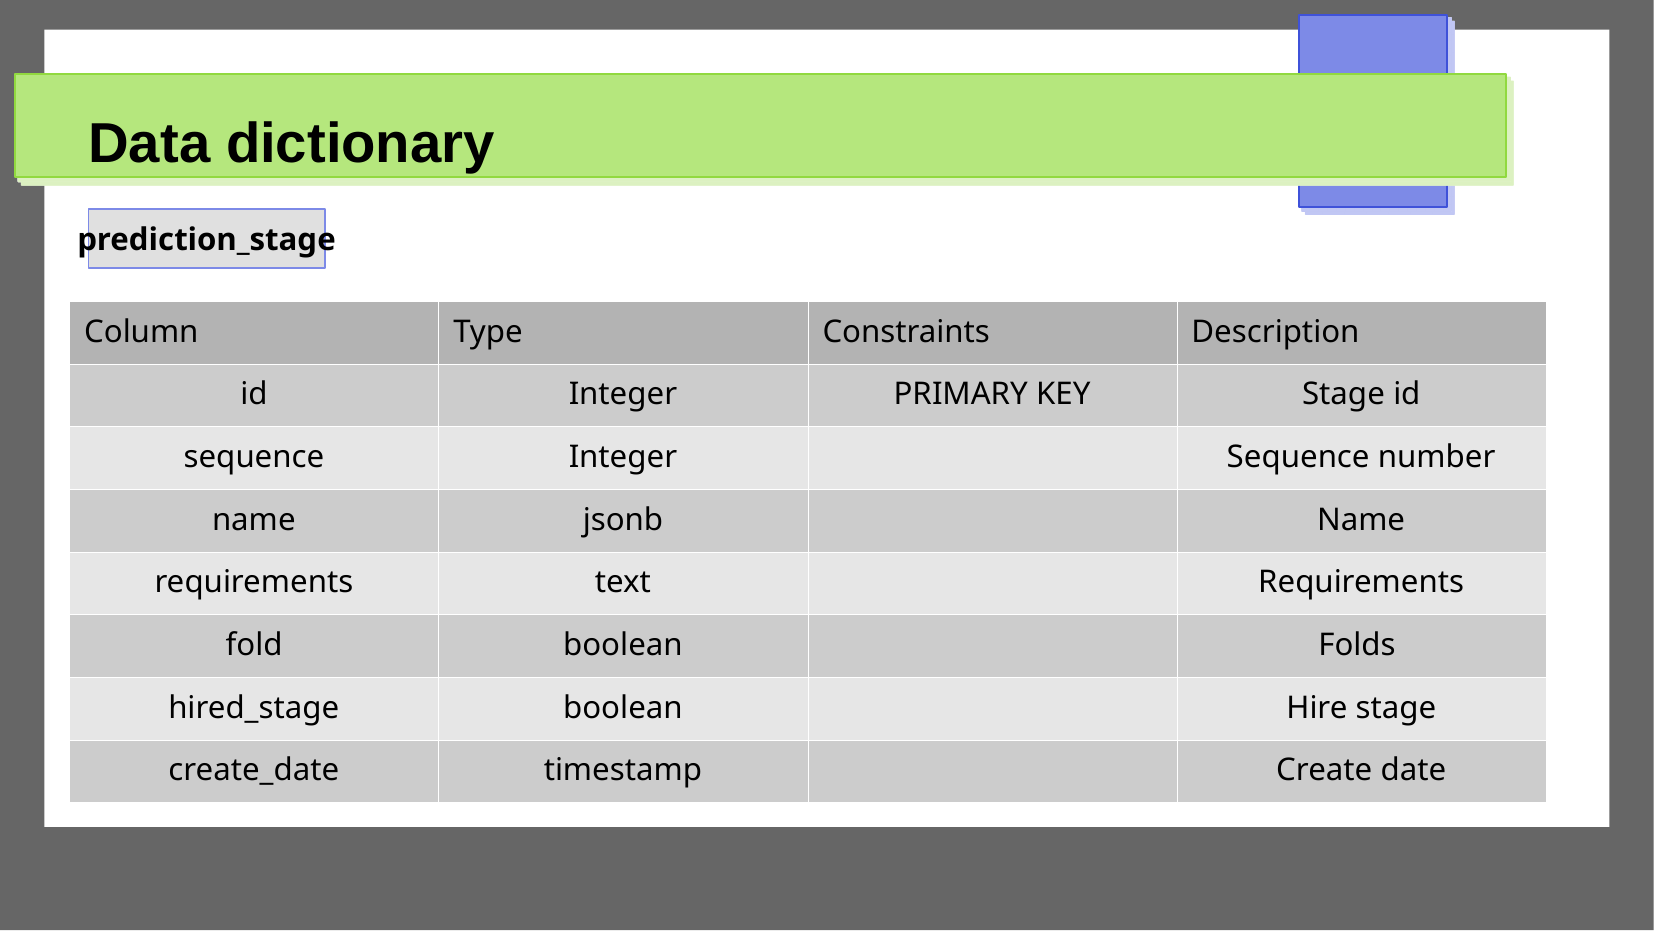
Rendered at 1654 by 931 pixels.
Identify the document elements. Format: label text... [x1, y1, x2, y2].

text_box prediction_stage [88, 208, 325, 268]
table_cell PRIMARY KEY [809, 365, 1177, 426]
table_cell create_date [70, 741, 438, 802]
table_cell Folds [1178, 615, 1546, 677]
table_cell [809, 741, 1177, 802]
table_header Type [439, 302, 808, 364]
table_cell [809, 553, 1177, 614]
table_cell name [70, 490, 438, 552]
title Data dictionary [88, 85, 1506, 200]
table_cell Sequence number [1178, 427, 1546, 489]
table_cell jsonb [439, 490, 808, 552]
table_cell fold [70, 615, 438, 677]
table_header Description [1178, 302, 1546, 364]
table_cell Stage id [1178, 365, 1546, 426]
table_cell timestamp [439, 741, 808, 802]
table_cell Hire stage [1178, 678, 1546, 740]
table_header Constraints [809, 302, 1177, 364]
table_cell Name [1178, 490, 1546, 552]
table_cell requirements [70, 553, 438, 614]
table_cell boolean [439, 615, 808, 677]
table_cell [809, 678, 1177, 740]
table_cell [809, 490, 1177, 552]
table_cell hired_stage [70, 678, 438, 740]
table_cell text [439, 553, 808, 614]
table_cell sequence [70, 427, 438, 489]
table_cell Integer [439, 365, 808, 426]
table_header Column [70, 302, 438, 364]
table_cell id [70, 365, 438, 426]
table_cell [809, 427, 1177, 489]
table_cell Integer [439, 427, 808, 489]
table_cell [809, 615, 1177, 677]
table_cell Create date [1178, 741, 1546, 802]
table_cell boolean [439, 678, 808, 740]
table_cell Requirements [1178, 553, 1546, 614]
